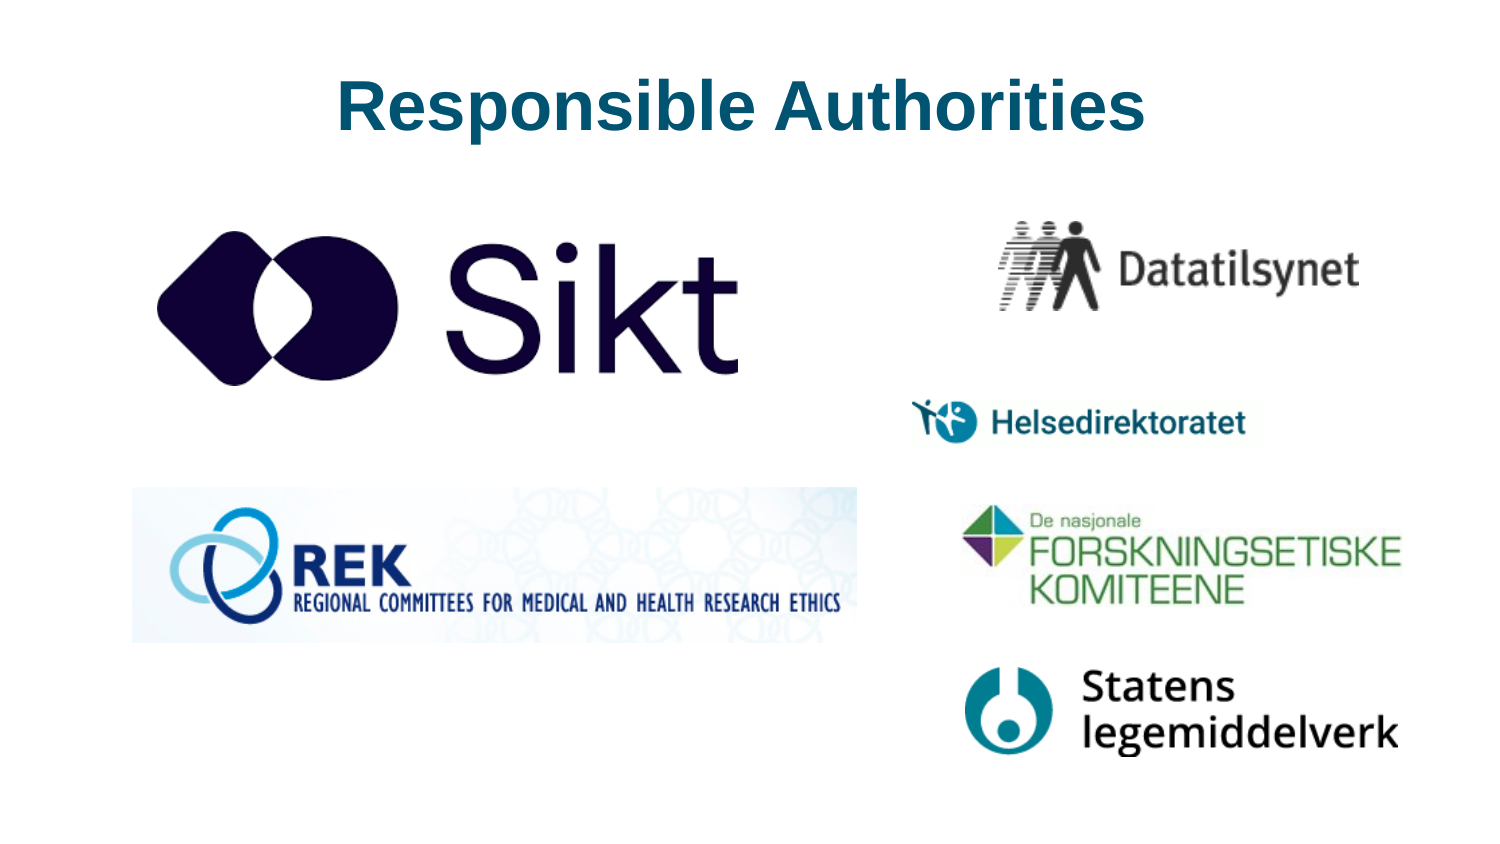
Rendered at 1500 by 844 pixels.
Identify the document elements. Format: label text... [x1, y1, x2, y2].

picture [965, 667, 1398, 757]
picture [998, 221, 1359, 311]
picture [961, 504, 1403, 607]
picture [157, 231, 738, 386]
picture [912, 398, 1265, 449]
picture [132, 487, 857, 643]
title Responsible Authorities [75, 33, 1425, 175]
